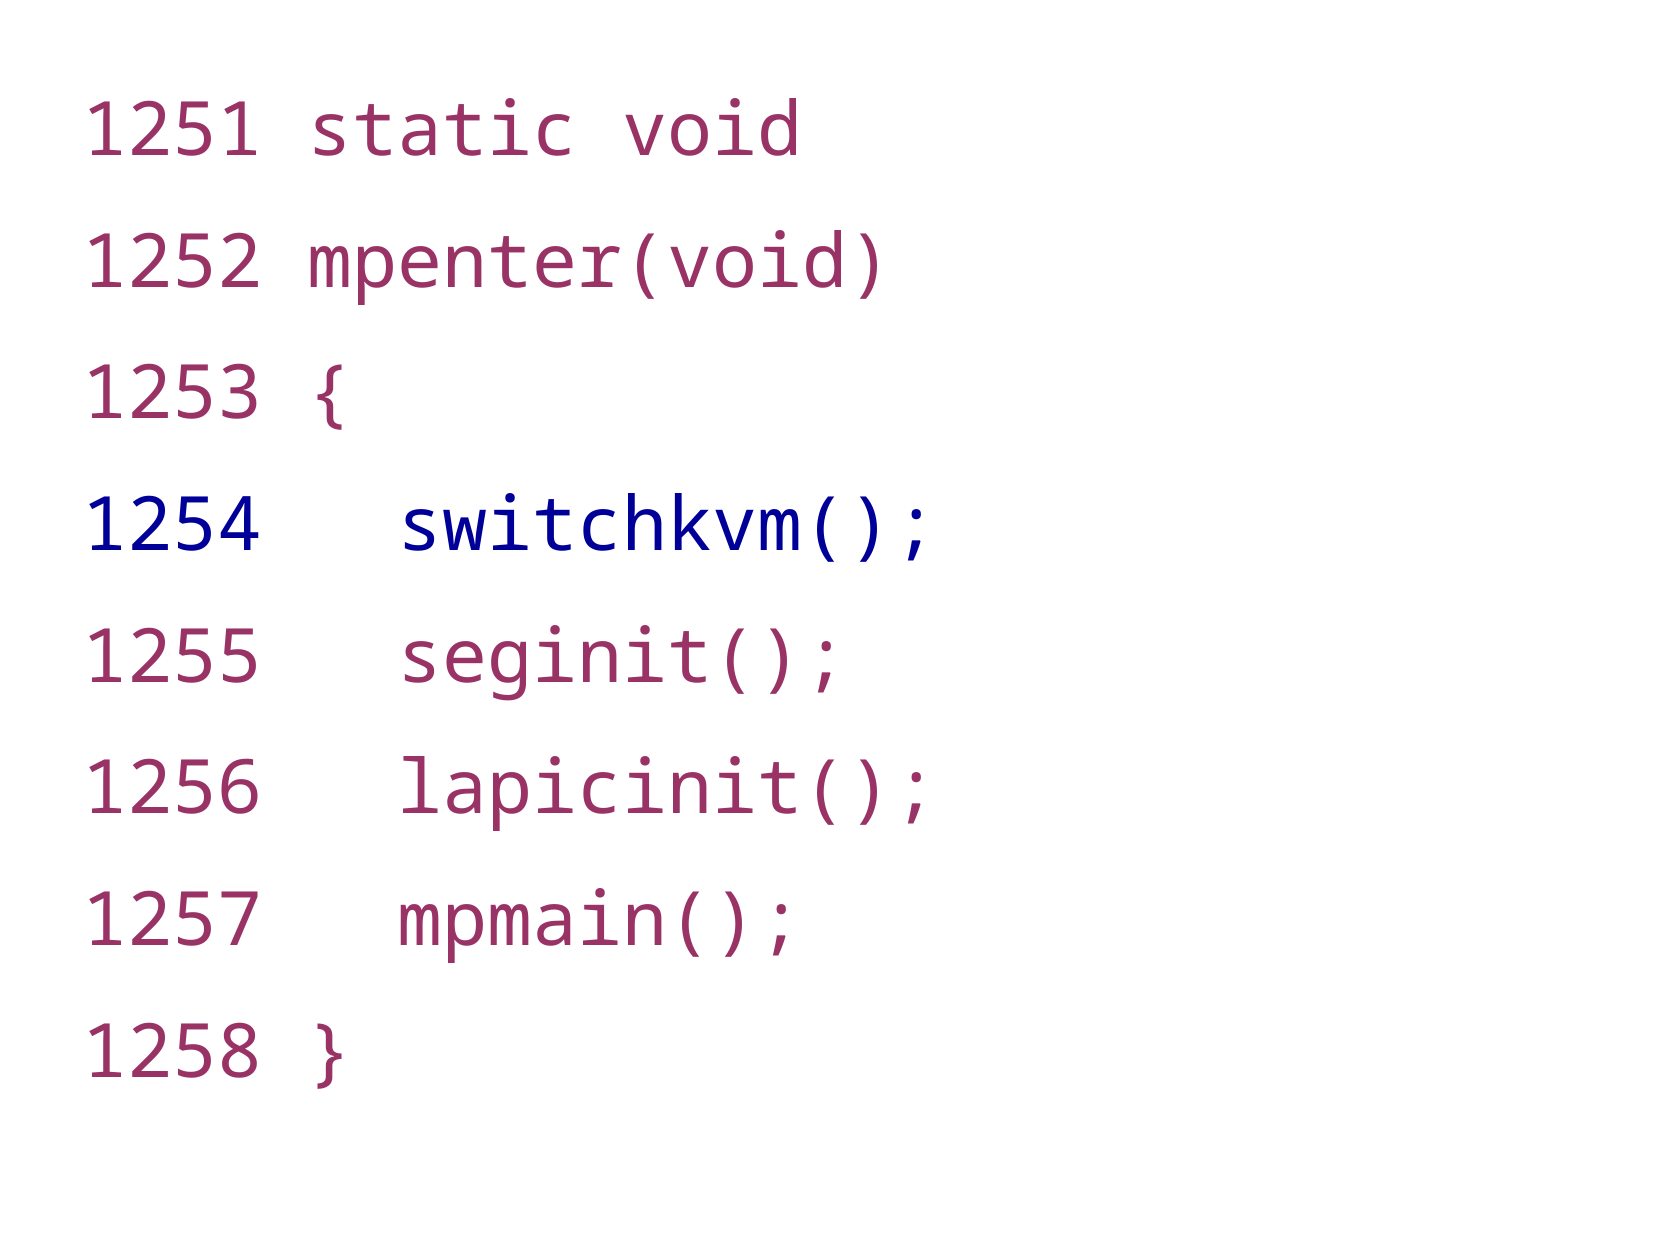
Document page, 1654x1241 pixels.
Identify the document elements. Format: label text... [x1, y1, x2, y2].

list 1251 static void 1252 mpenter(void) 1253 { 1254 switchkvm(); 1255 seginit(); 1256 lapicinit(); 1257 mpmain(); 1258 } [82, 75, 1571, 1163]
